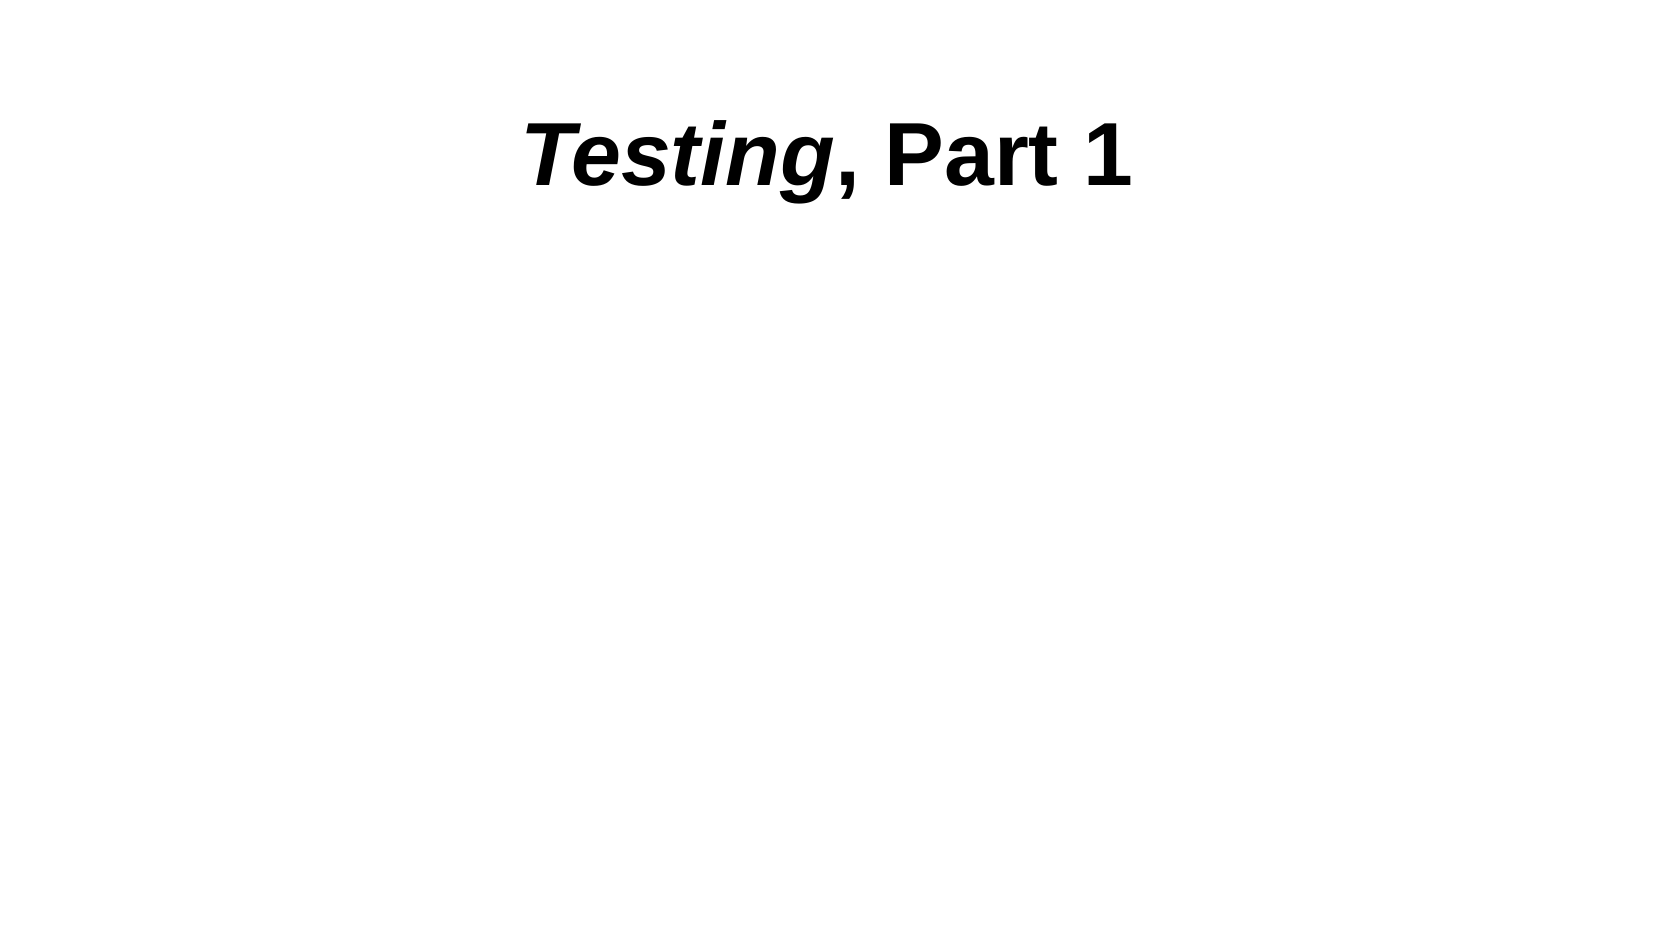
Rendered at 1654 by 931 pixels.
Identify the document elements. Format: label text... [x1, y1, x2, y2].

title Testing, Part 1 [82, 76, 1571, 233]
